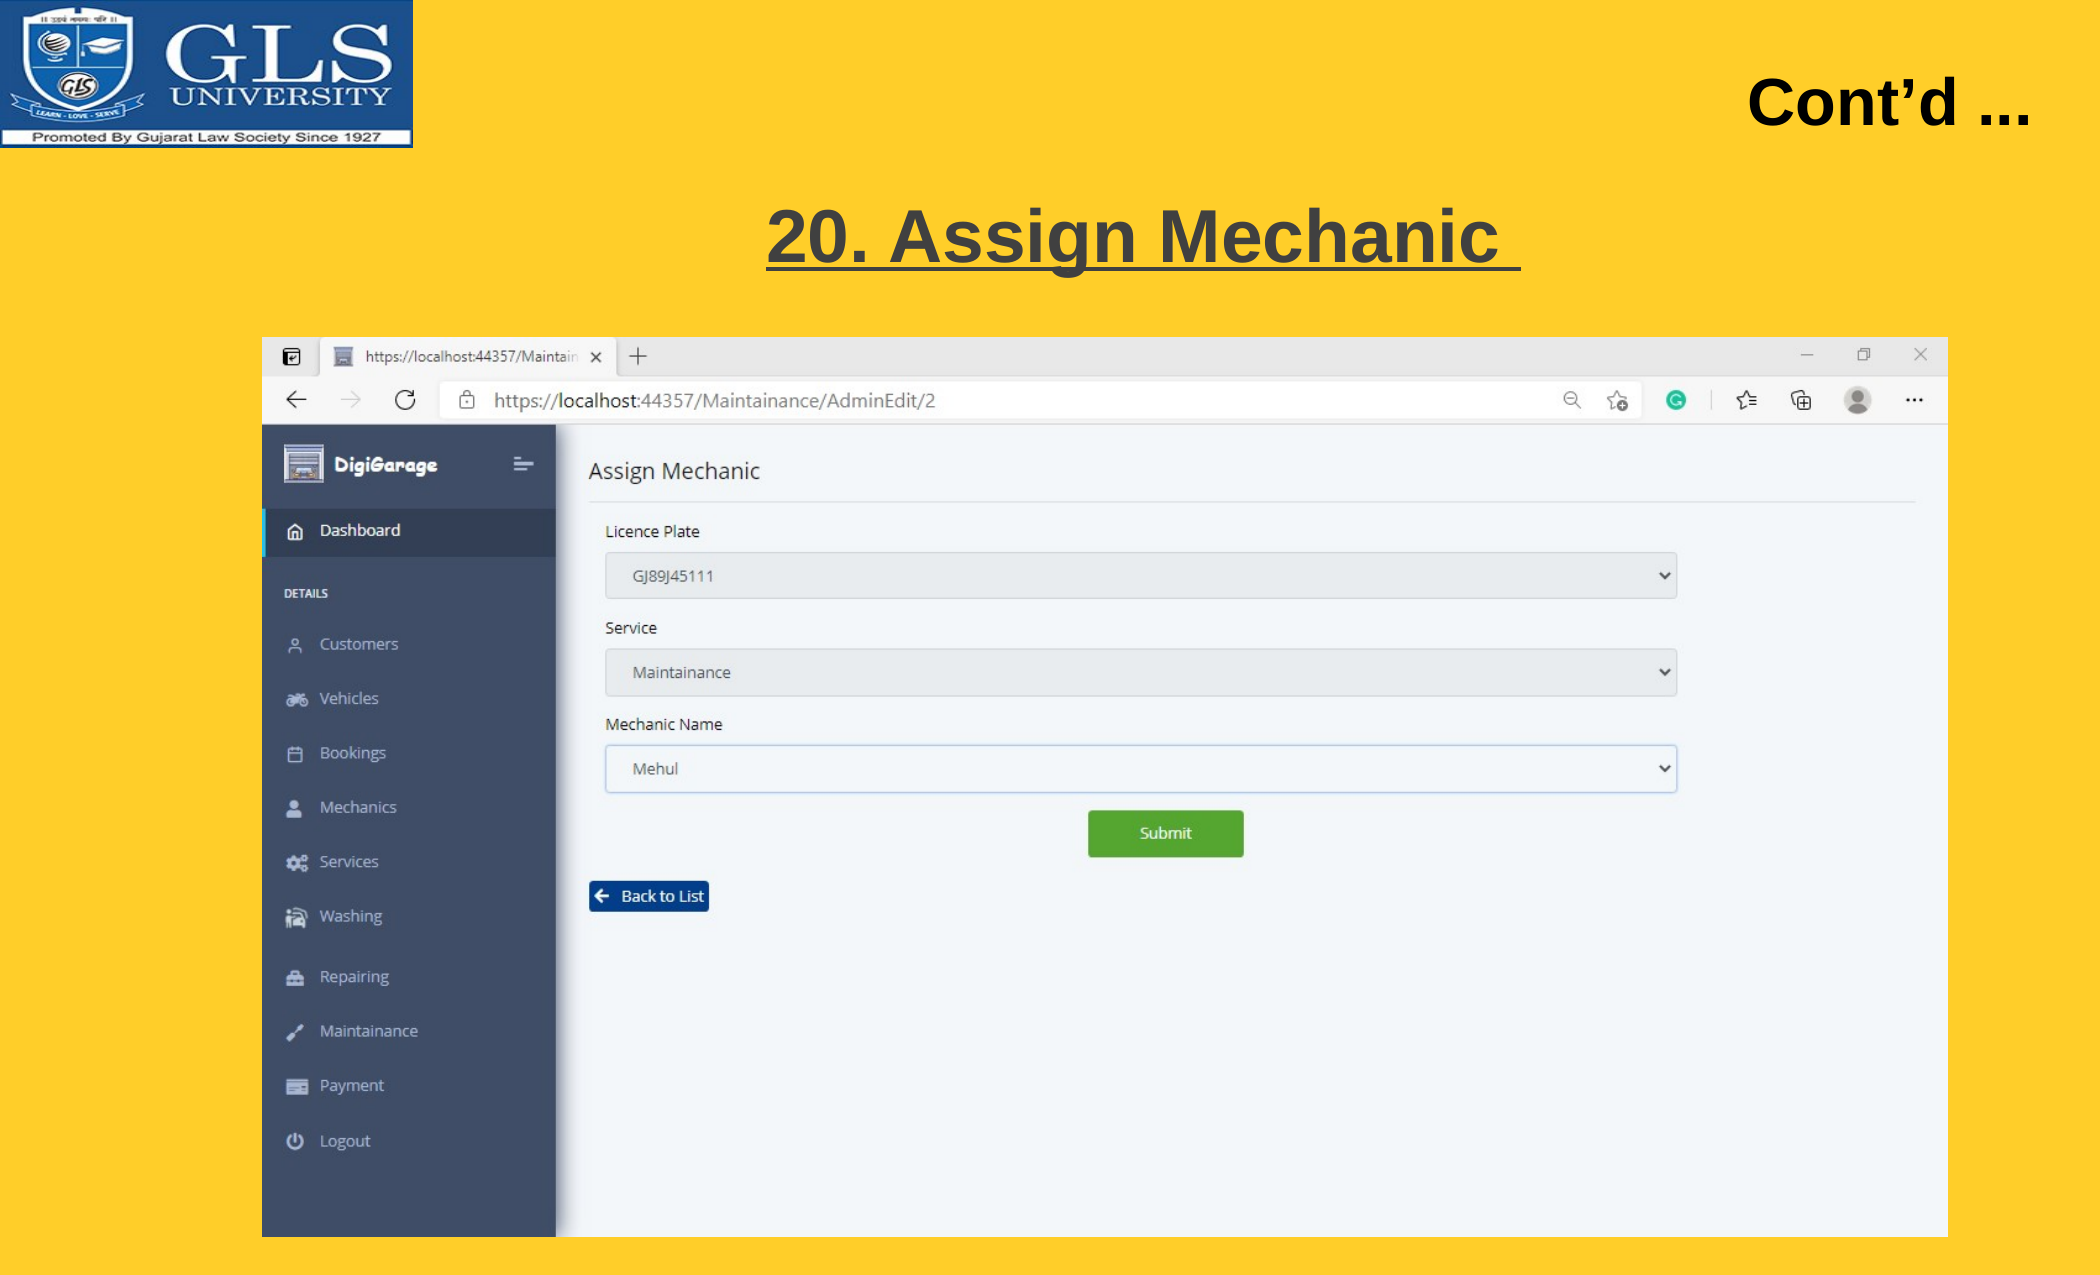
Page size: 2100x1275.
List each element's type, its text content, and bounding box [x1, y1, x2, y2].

text_box Cont’d ... [1732, 57, 2063, 147]
picture [262, 337, 1948, 1237]
text_box 20. Assign Mechanic [750, 187, 1538, 337]
picture [0, 0, 413, 148]
